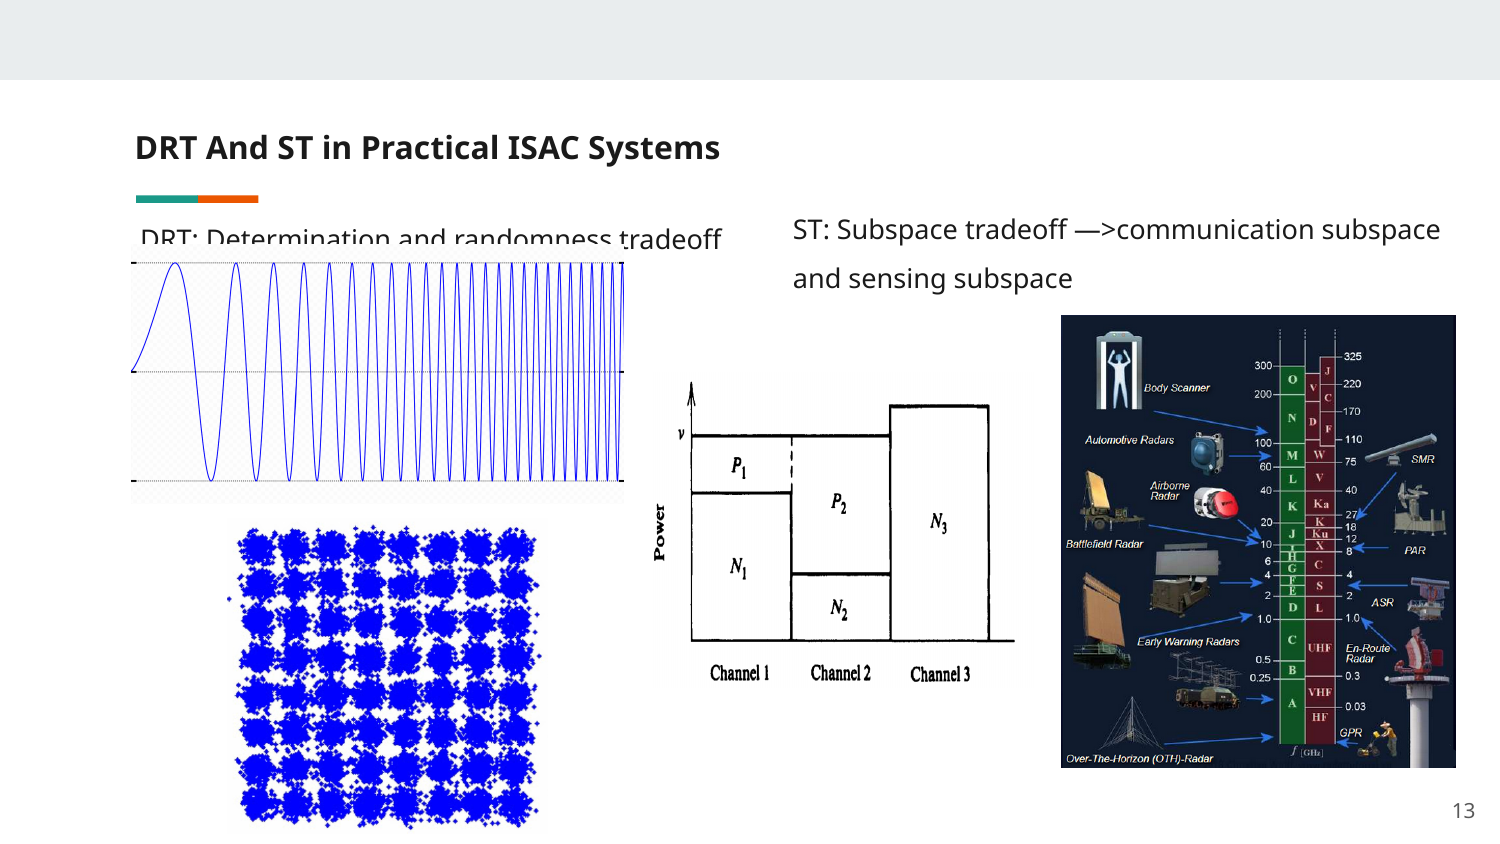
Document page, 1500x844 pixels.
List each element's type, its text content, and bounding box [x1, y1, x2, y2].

title DRT And ST in Practical ISAC Systems [119, 93, 1381, 182]
picture [651, 372, 1034, 688]
picture [1061, 315, 1456, 768]
picture [131, 244, 624, 504]
text_box ST: Subspace tradeoff —>communication subspace and sensing subspace [777, 181, 1463, 276]
list DRT: Determination and randomness tradeoff [1061, 276, 1298, 285]
picture [227, 518, 548, 834]
list DRT: Determination and randomness tradeoff [125, 191, 803, 285]
slide_number <number> [1400, 779, 1491, 844]
